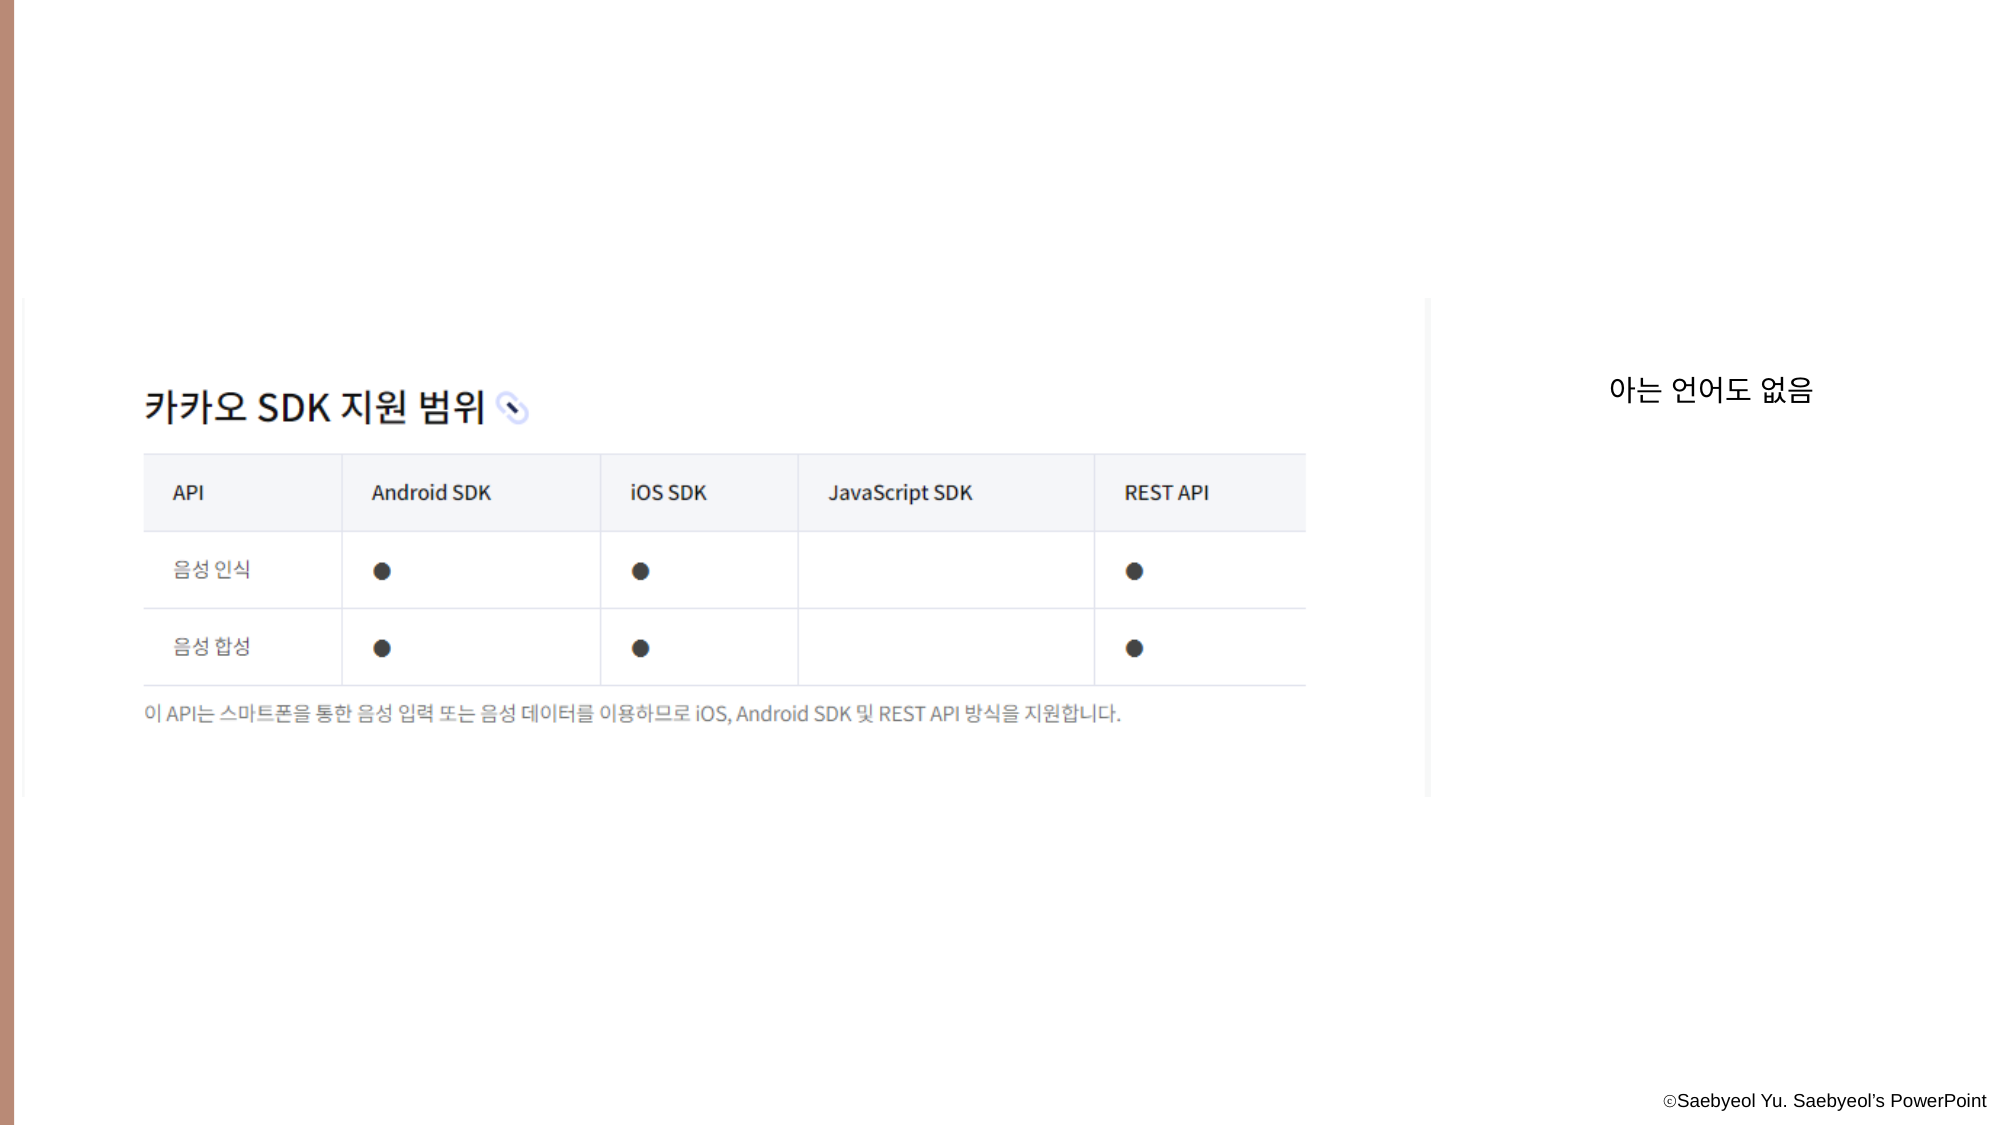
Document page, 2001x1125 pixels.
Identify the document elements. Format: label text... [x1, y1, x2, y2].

text_box 아는 언어도 없음 [1594, 356, 1898, 422]
picture [22, 298, 1431, 798]
text_box [0, 0, 15, 1125]
